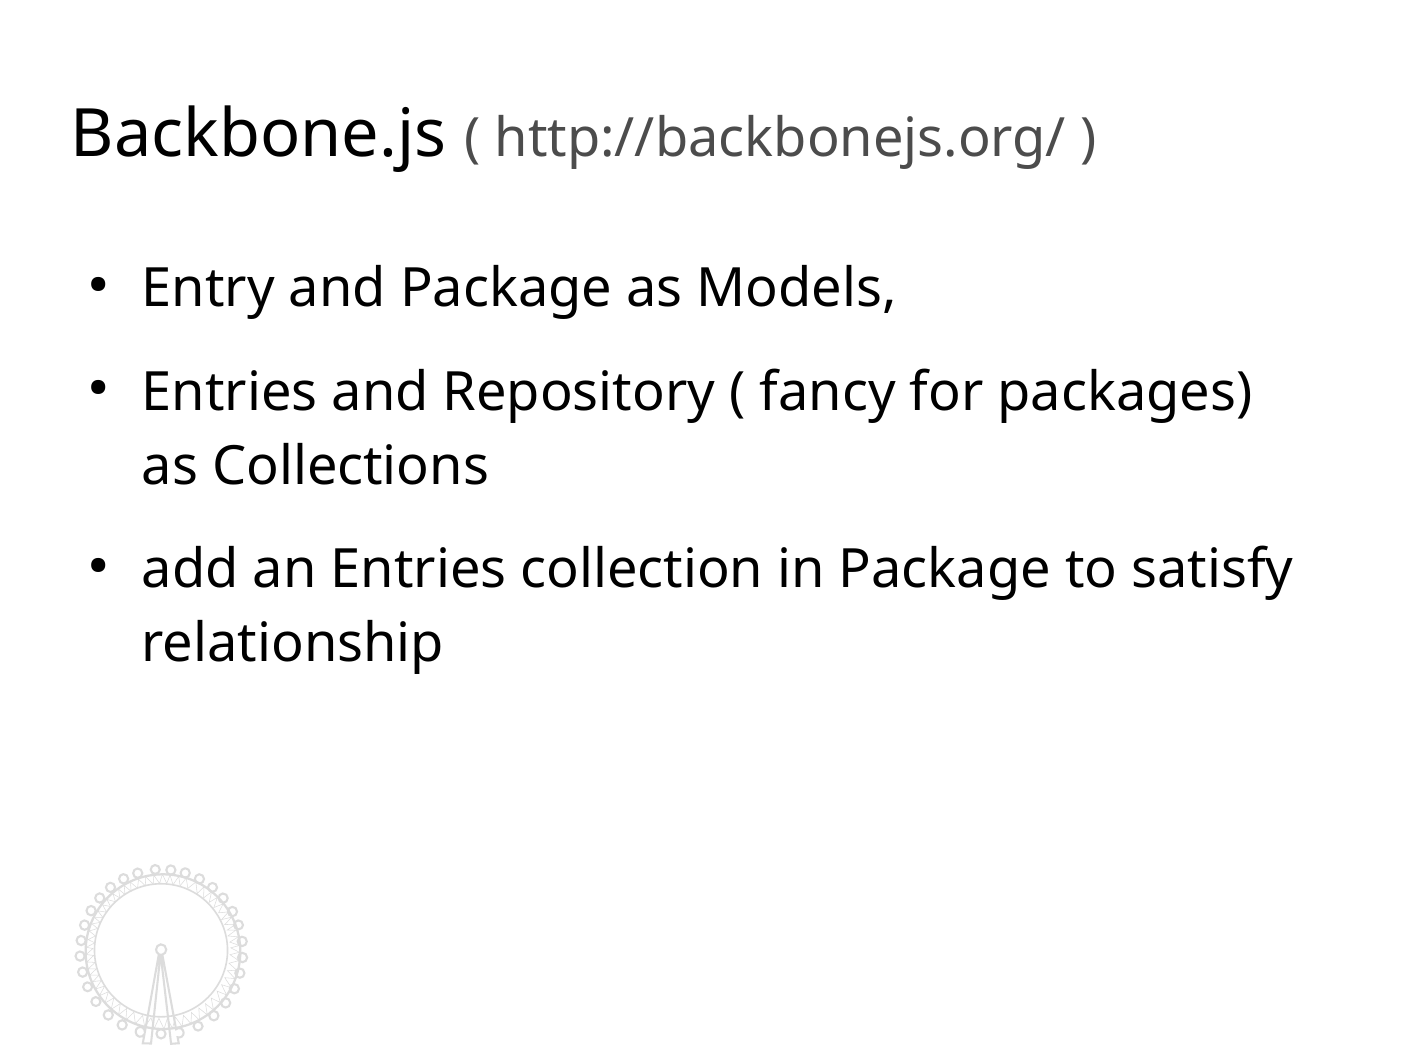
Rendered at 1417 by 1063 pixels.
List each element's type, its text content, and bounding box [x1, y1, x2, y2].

title Backbone.js ( http://backbonejs.org/ ) [70, 42, 1346, 220]
list Entry and Package as Models, Entries and Repository ( fancy for packages) as Collections add an Entries collection in Package to satisfy relationship [70, 248, 1318, 865]
